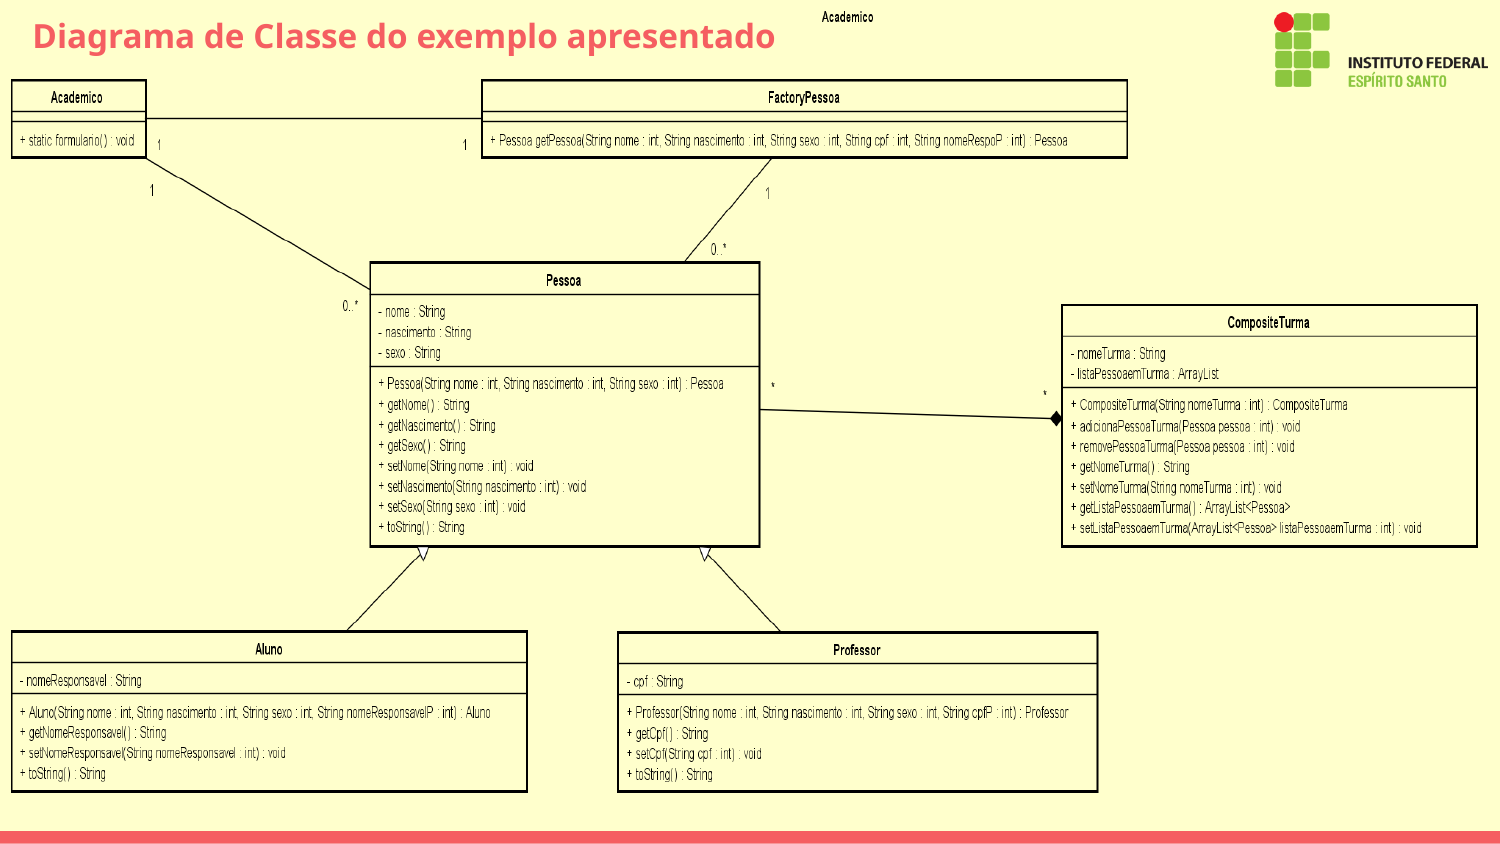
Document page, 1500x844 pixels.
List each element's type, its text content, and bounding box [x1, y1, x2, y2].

title Diagrama de Classe do exemplo apresentado [17, 0, 816, 76]
picture [0, 0, 1500, 831]
